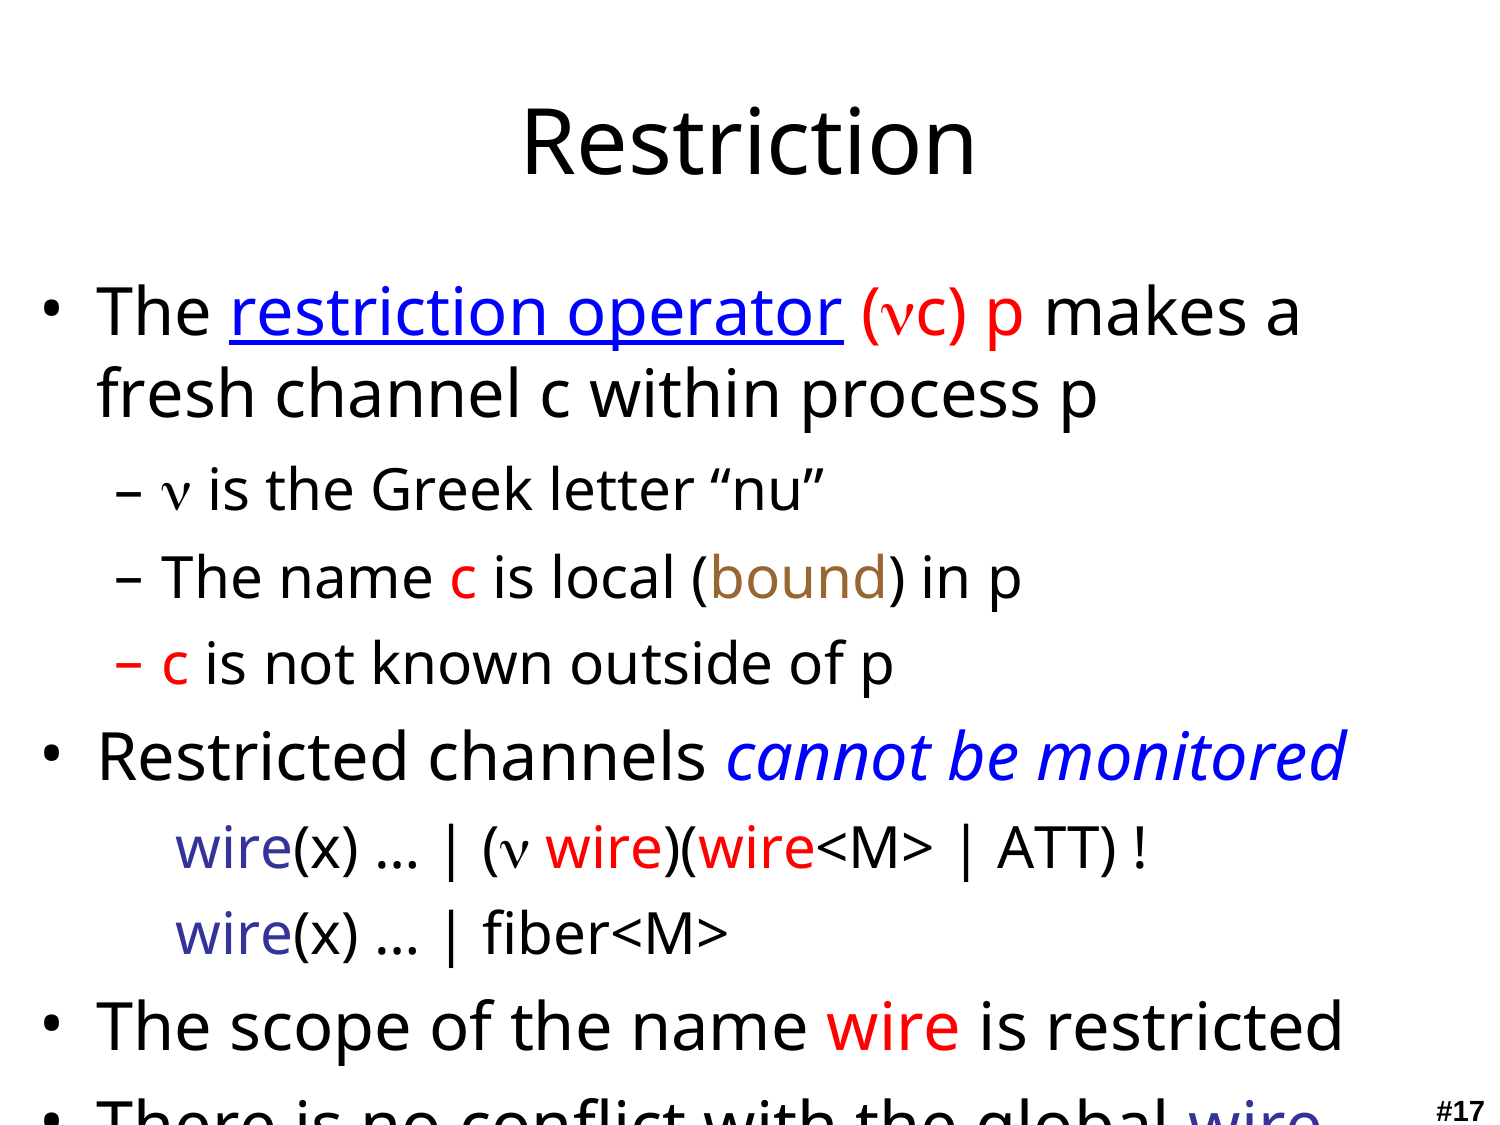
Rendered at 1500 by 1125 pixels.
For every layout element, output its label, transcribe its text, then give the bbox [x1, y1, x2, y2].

title Restriction [24, 45, 1476, 233]
list The restriction operator (c) p makes a fresh channel c within process p  is the Greek letter “nu” The name c is local (bound) in p c is not known outside of p Restricted channels cannot be monitored wire(x) … | ( wire)(wire<M> | ATT) ! wire(x) … | fiber<M> The scope of the name wire is restricted There is no conflict with the global wire [24, 262, 1476, 1101]
